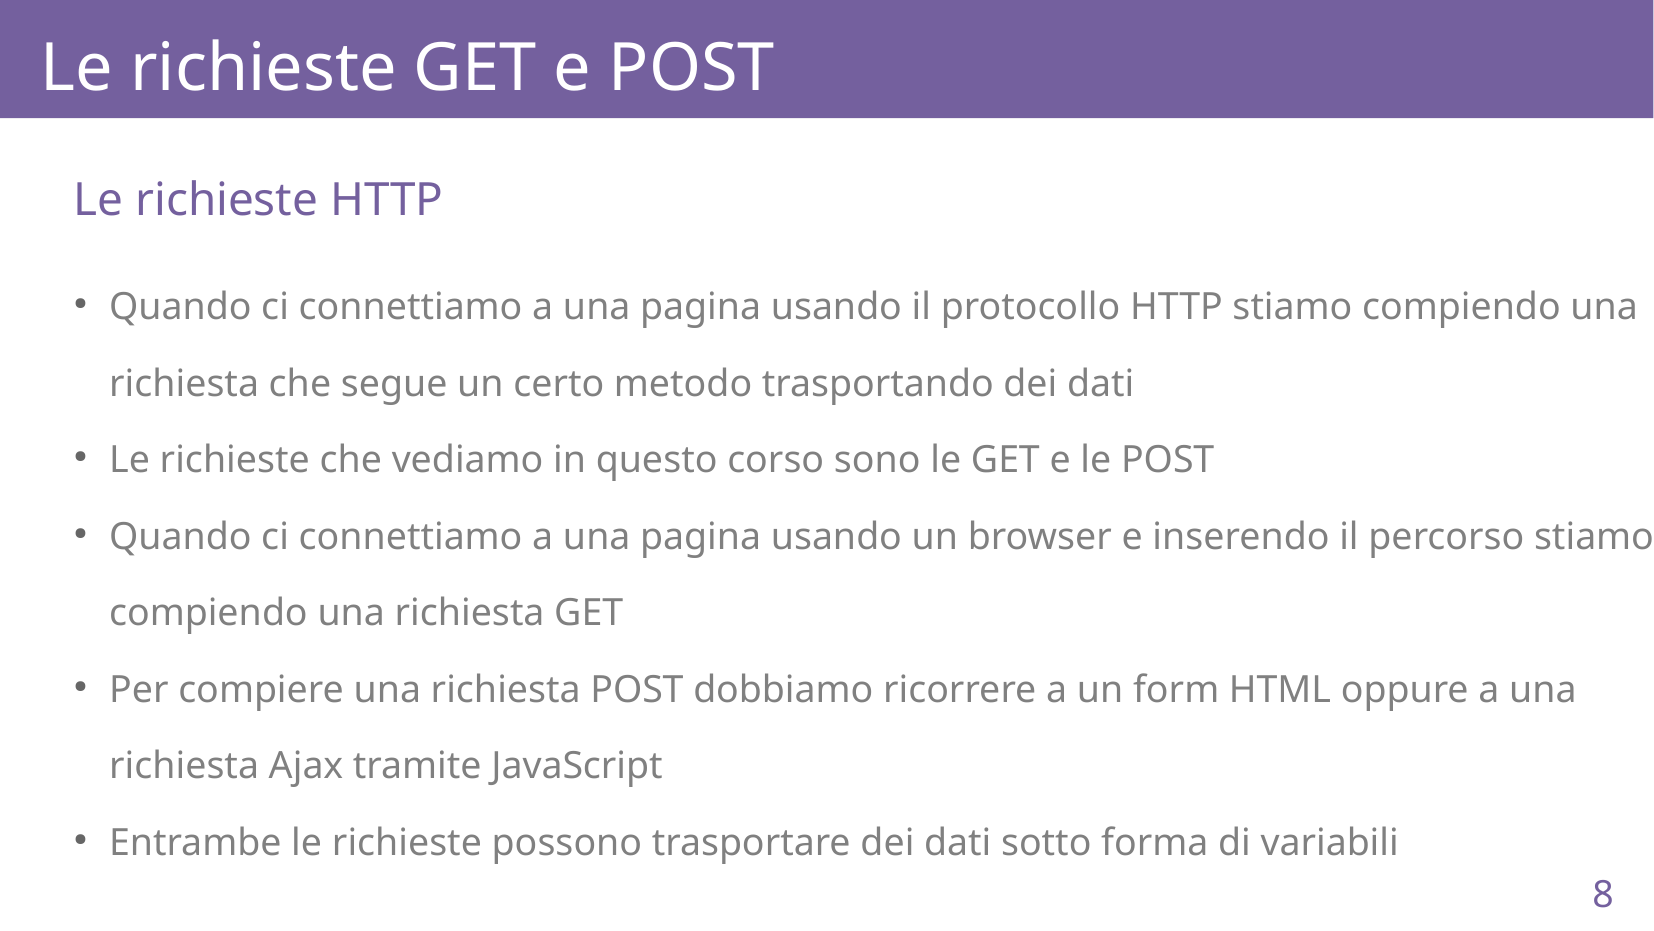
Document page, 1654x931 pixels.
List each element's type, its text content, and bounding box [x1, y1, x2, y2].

text_box Le richieste GET e POST [25, 11, 942, 107]
text_box <numero> [1510, 860, 1654, 931]
text_box [0, 0, 1654, 119]
text_box Quando ci connettiamo a una pagina usando il protocollo HTTP stiamo compiendo una richiesta che segue un certo metodo trasportando dei dati Le richieste che vediamo in questo corso sono le GET e le POST Quando ci connettiamo a una pagina usando un browser e inserendo il percorso stiamo compiendo una richiesta GET Per compiere una richiesta POST dobbiamo ricorrere a un form HTML oppure a una richiesta Ajax tramite JavaScript Entrambe le richieste possono trasportare dei dati sotto forma di variabili [59, 246, 1617, 802]
text_box Le richieste HTTP [59, 158, 1107, 229]
